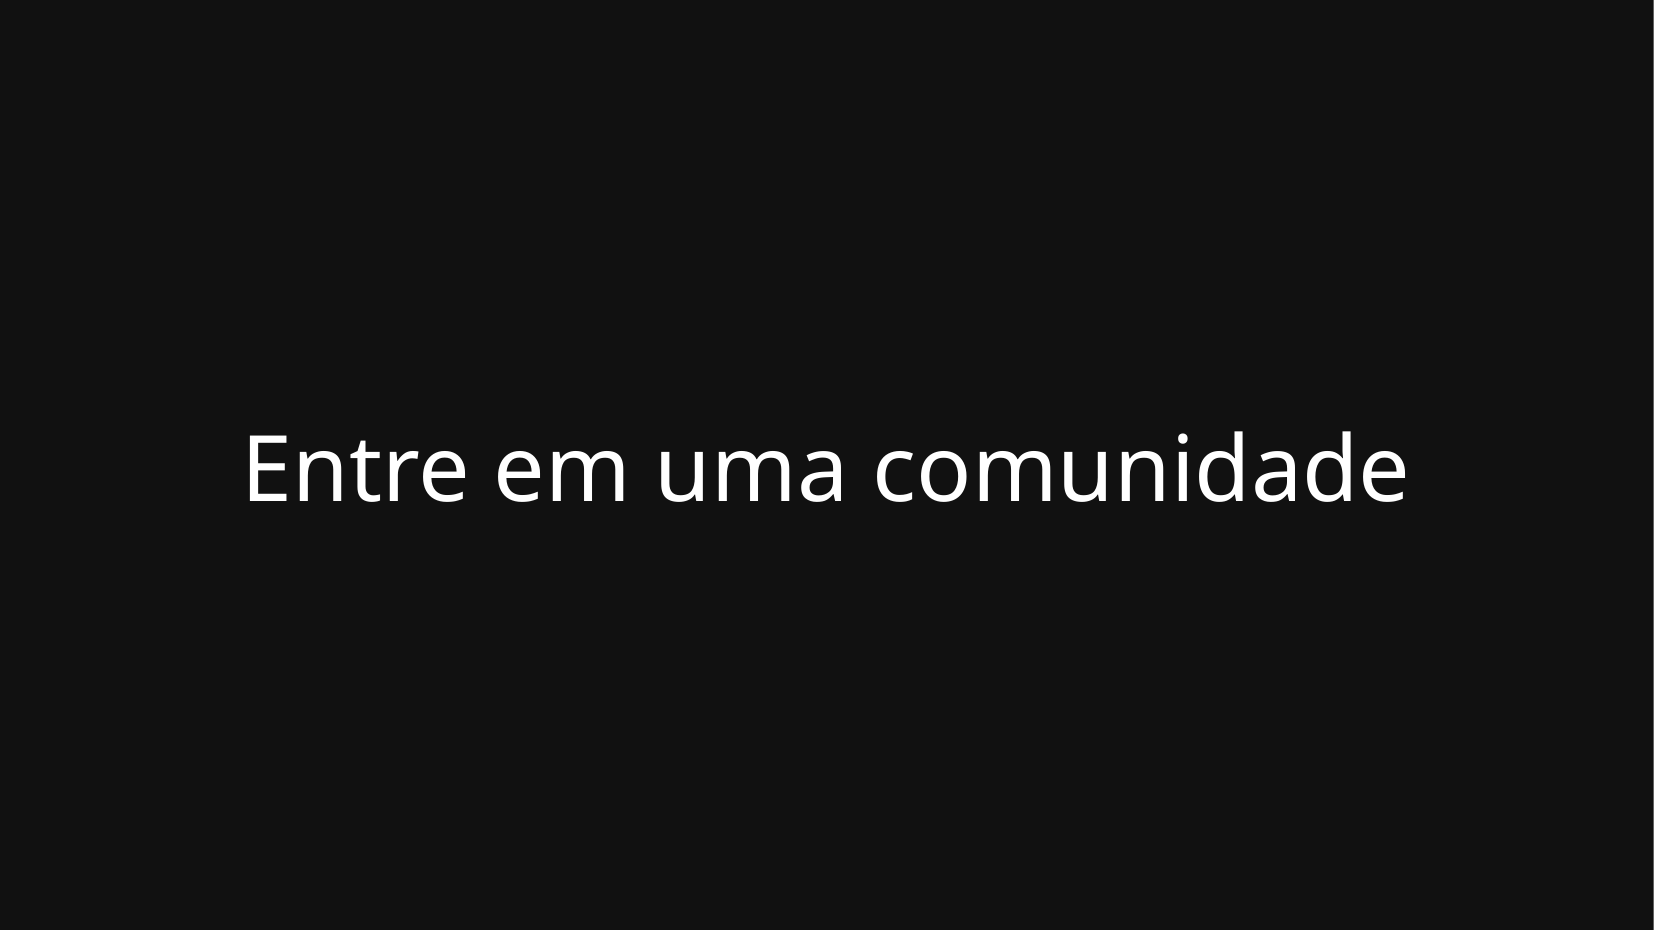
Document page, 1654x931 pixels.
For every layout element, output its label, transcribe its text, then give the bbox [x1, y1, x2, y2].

text_box Entre em uma comunidade [82, 387, 1571, 543]
